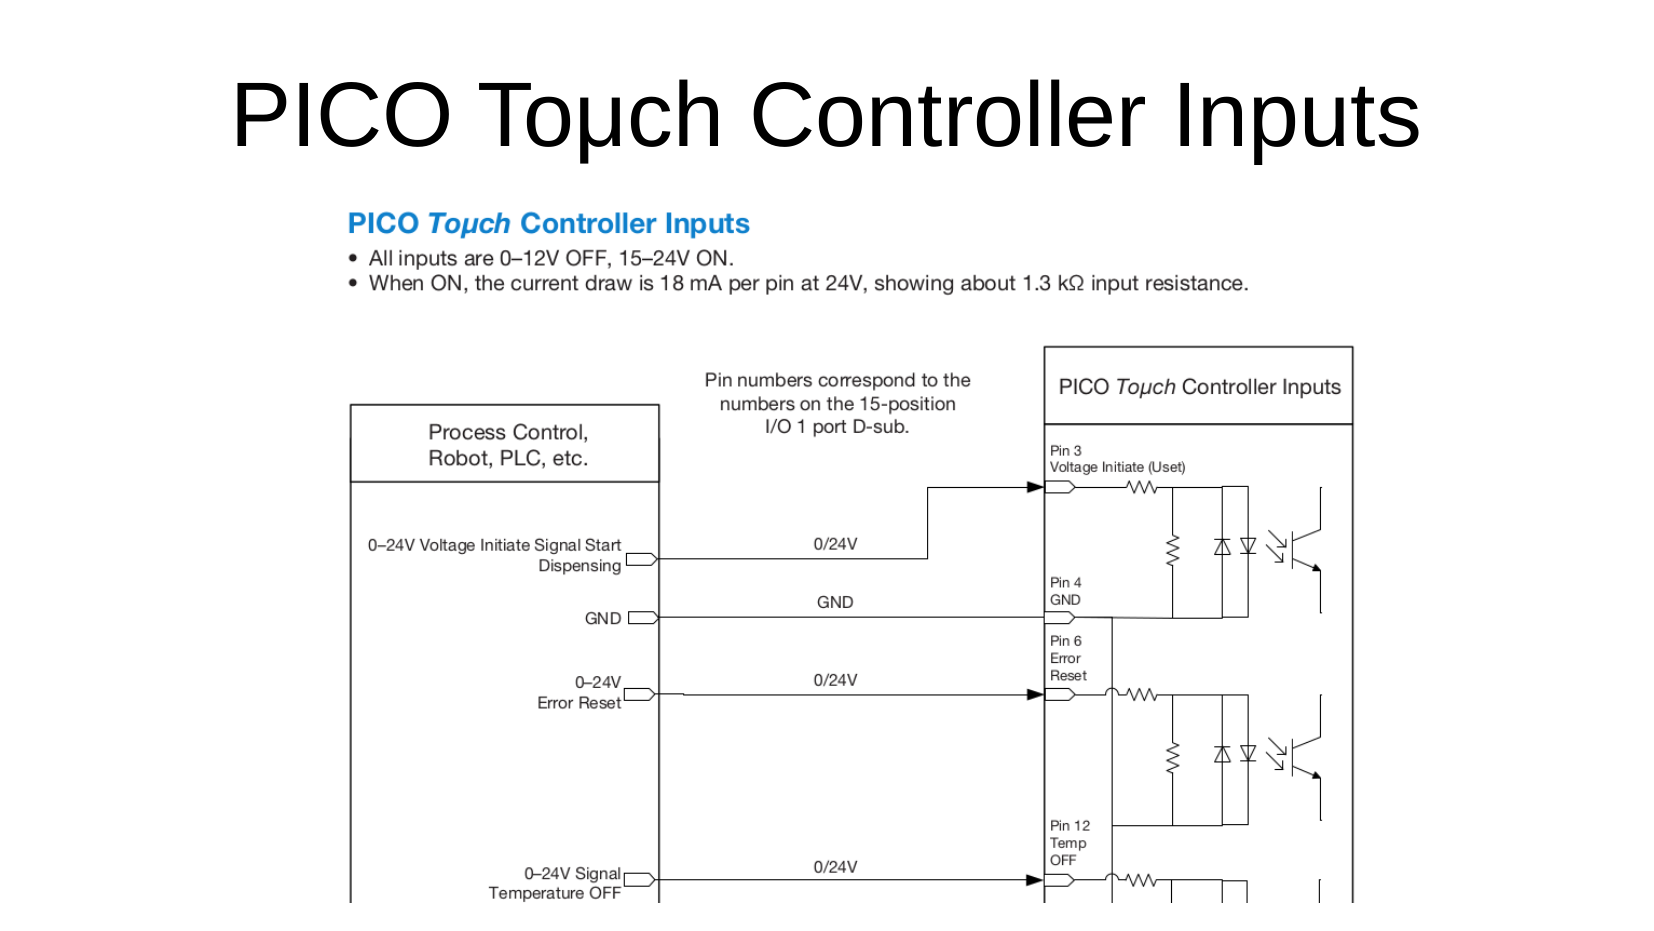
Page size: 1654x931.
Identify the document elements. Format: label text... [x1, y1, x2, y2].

title PICO Toμch Controller Inputs [82, 37, 1571, 193]
picture [300, 192, 1375, 903]
